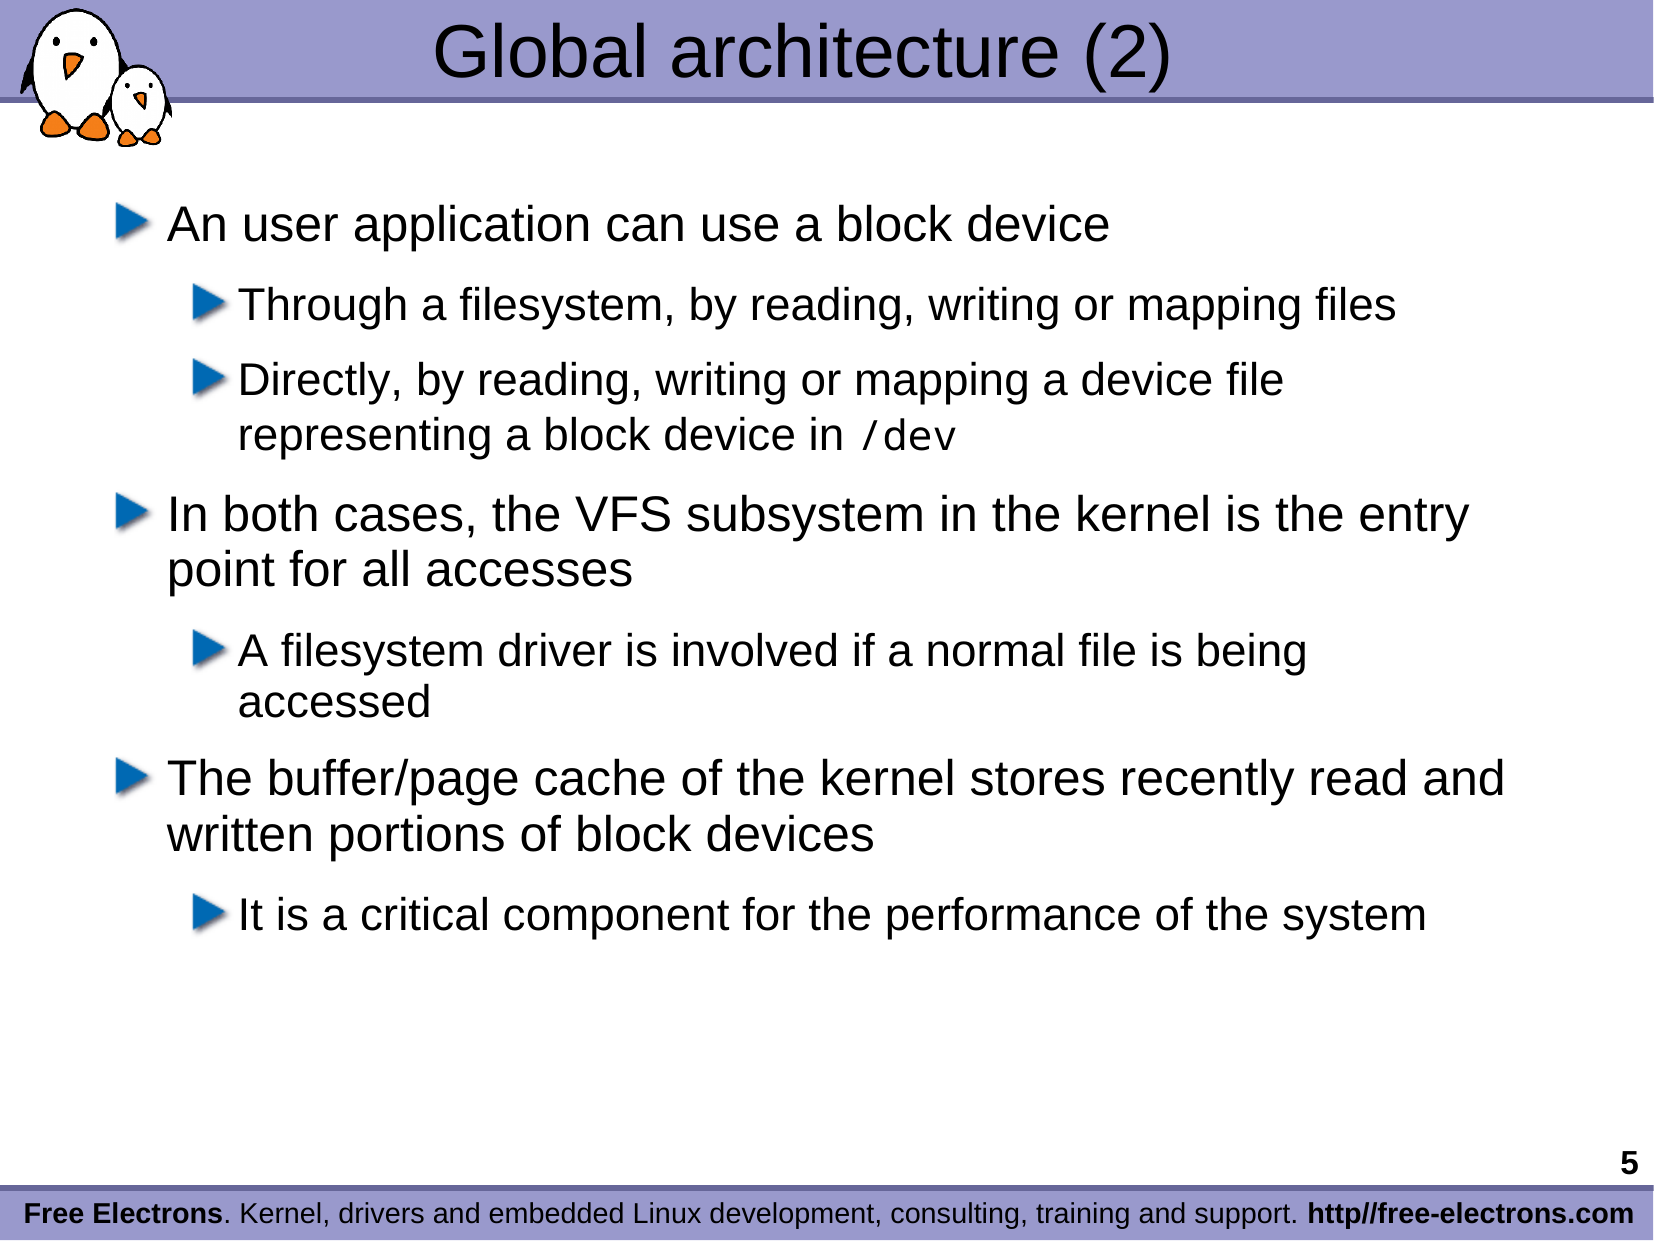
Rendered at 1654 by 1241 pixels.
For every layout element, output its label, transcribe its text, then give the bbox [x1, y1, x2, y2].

list An user application can use a block device Through a filesystem, by reading, writing or mapping files Directly, by reading, writing or mapping a device file representing a block device in /dev In both cases, the VFS subsystem in the kernel is the entry point for all accesses A filesystem driver is involved if a normal file is being accessed The buffer/page cache of the kernel stores recently read and written portions of block devices It is a critical component for the performance of the system [96, 196, 1509, 1046]
picture [20, 8, 172, 147]
title Global architecture (2) [58, 0, 1549, 103]
